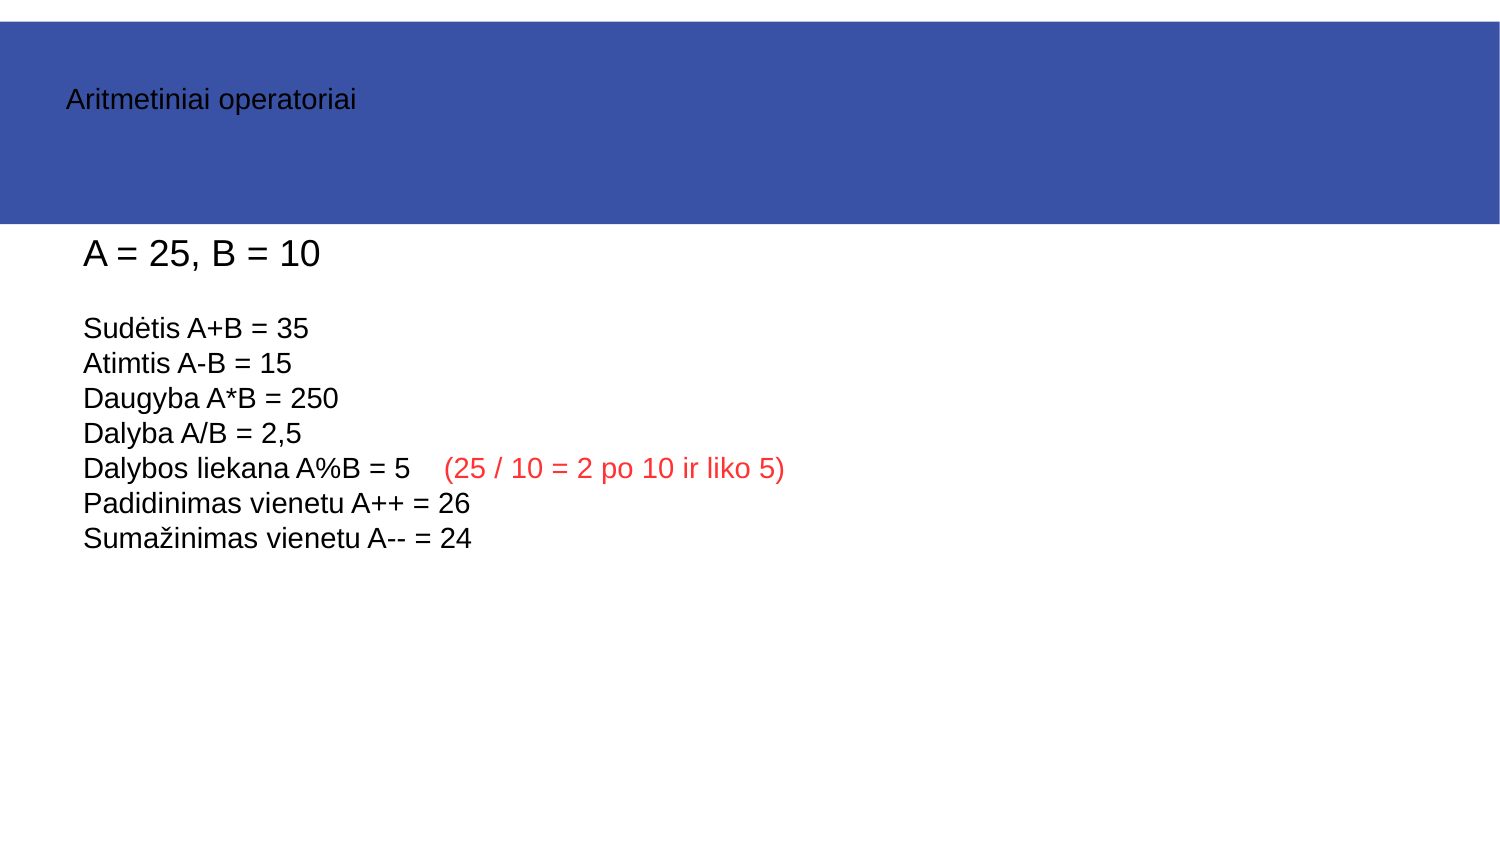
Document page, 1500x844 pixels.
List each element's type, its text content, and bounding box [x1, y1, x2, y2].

list A = 25, B = 10 Sudėtis A+B = 35 Atimtis A-B = 15 Daugyba A*B = 250 Dalyba A/B = 2,5 Dalybos liekana A%B = 5 (25 / 10 = 2 po 10 ir liko 5) Padidinimas vienetu A++ = 26 Sumažinimas vienetu A-- = 24 [51, 221, 1449, 750]
title Aritmetiniai operatoriai [51, 72, 1449, 167]
